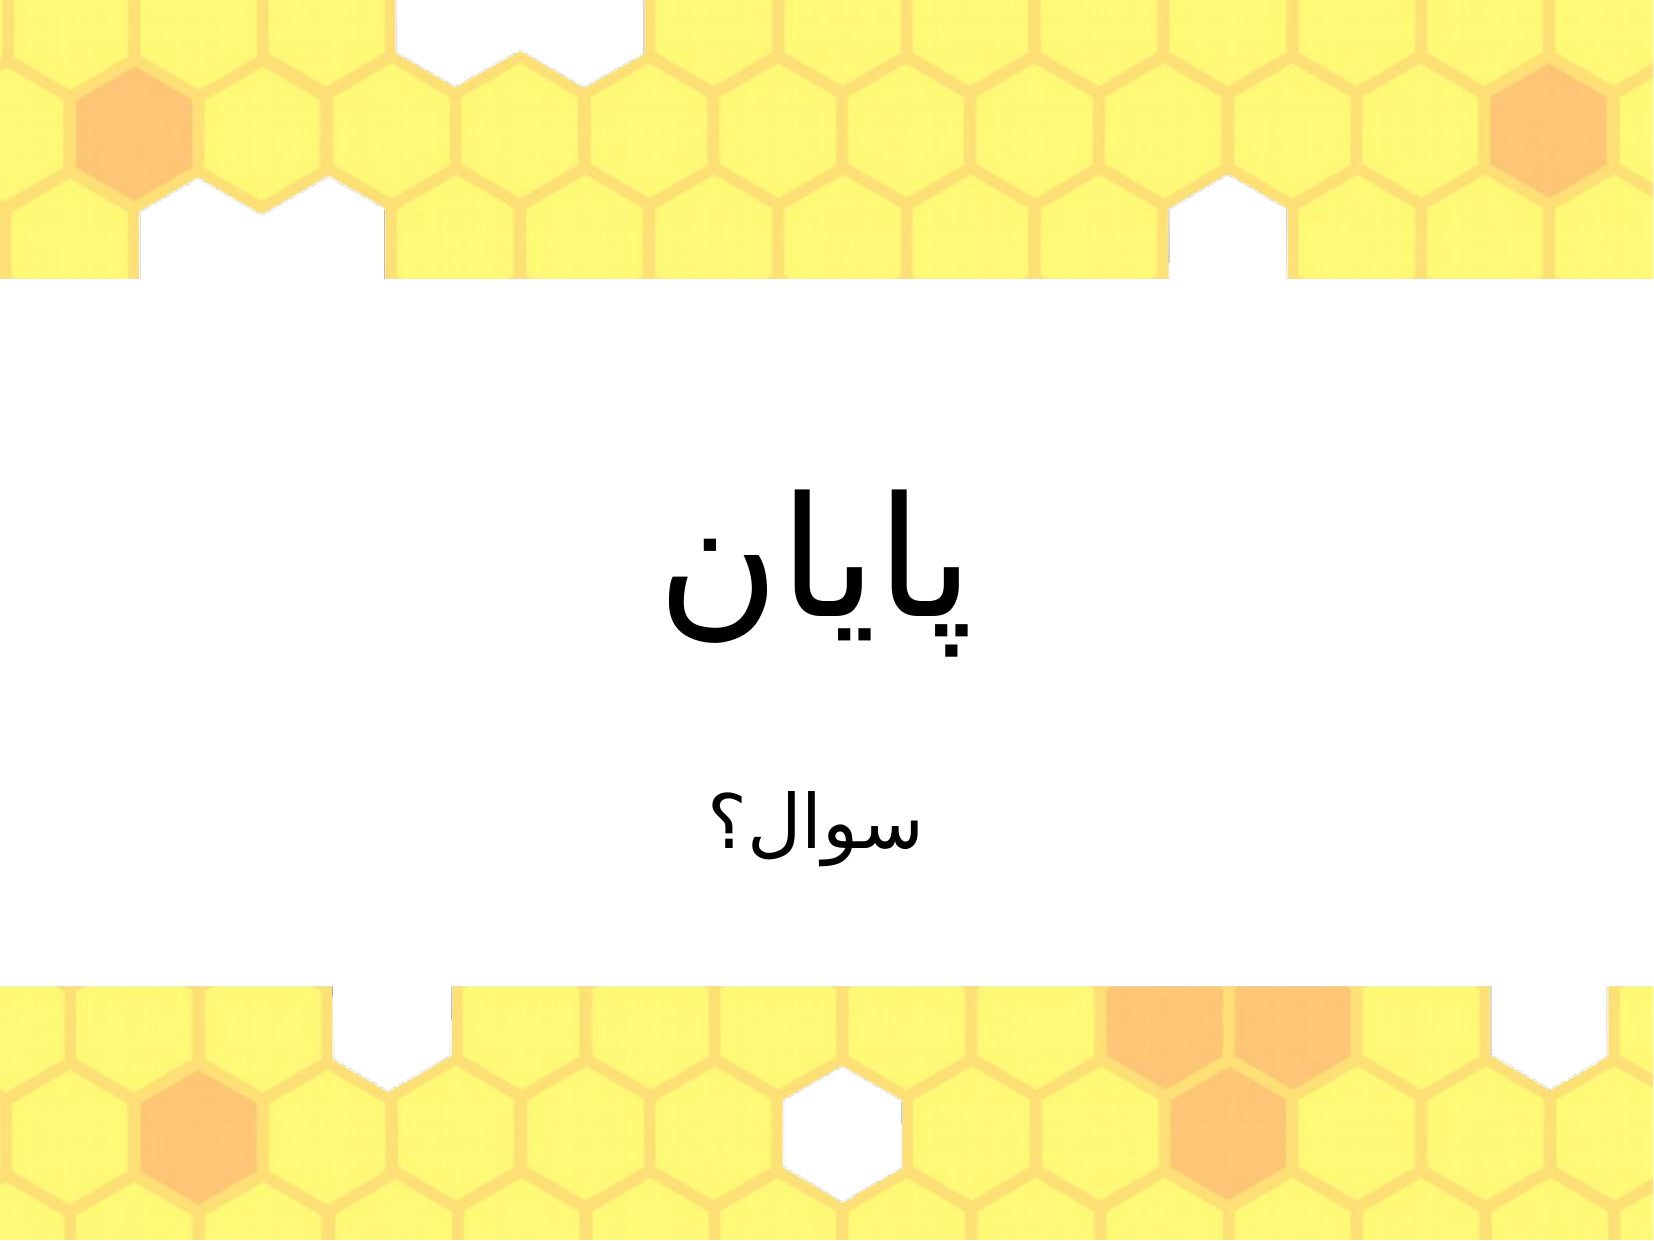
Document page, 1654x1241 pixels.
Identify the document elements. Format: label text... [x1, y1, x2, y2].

picture [0, 986, 1654, 1240]
picture [0, 0, 1654, 279]
title سوال؟ [71, 690, 1561, 957]
title پایان [71, 375, 1561, 690]
